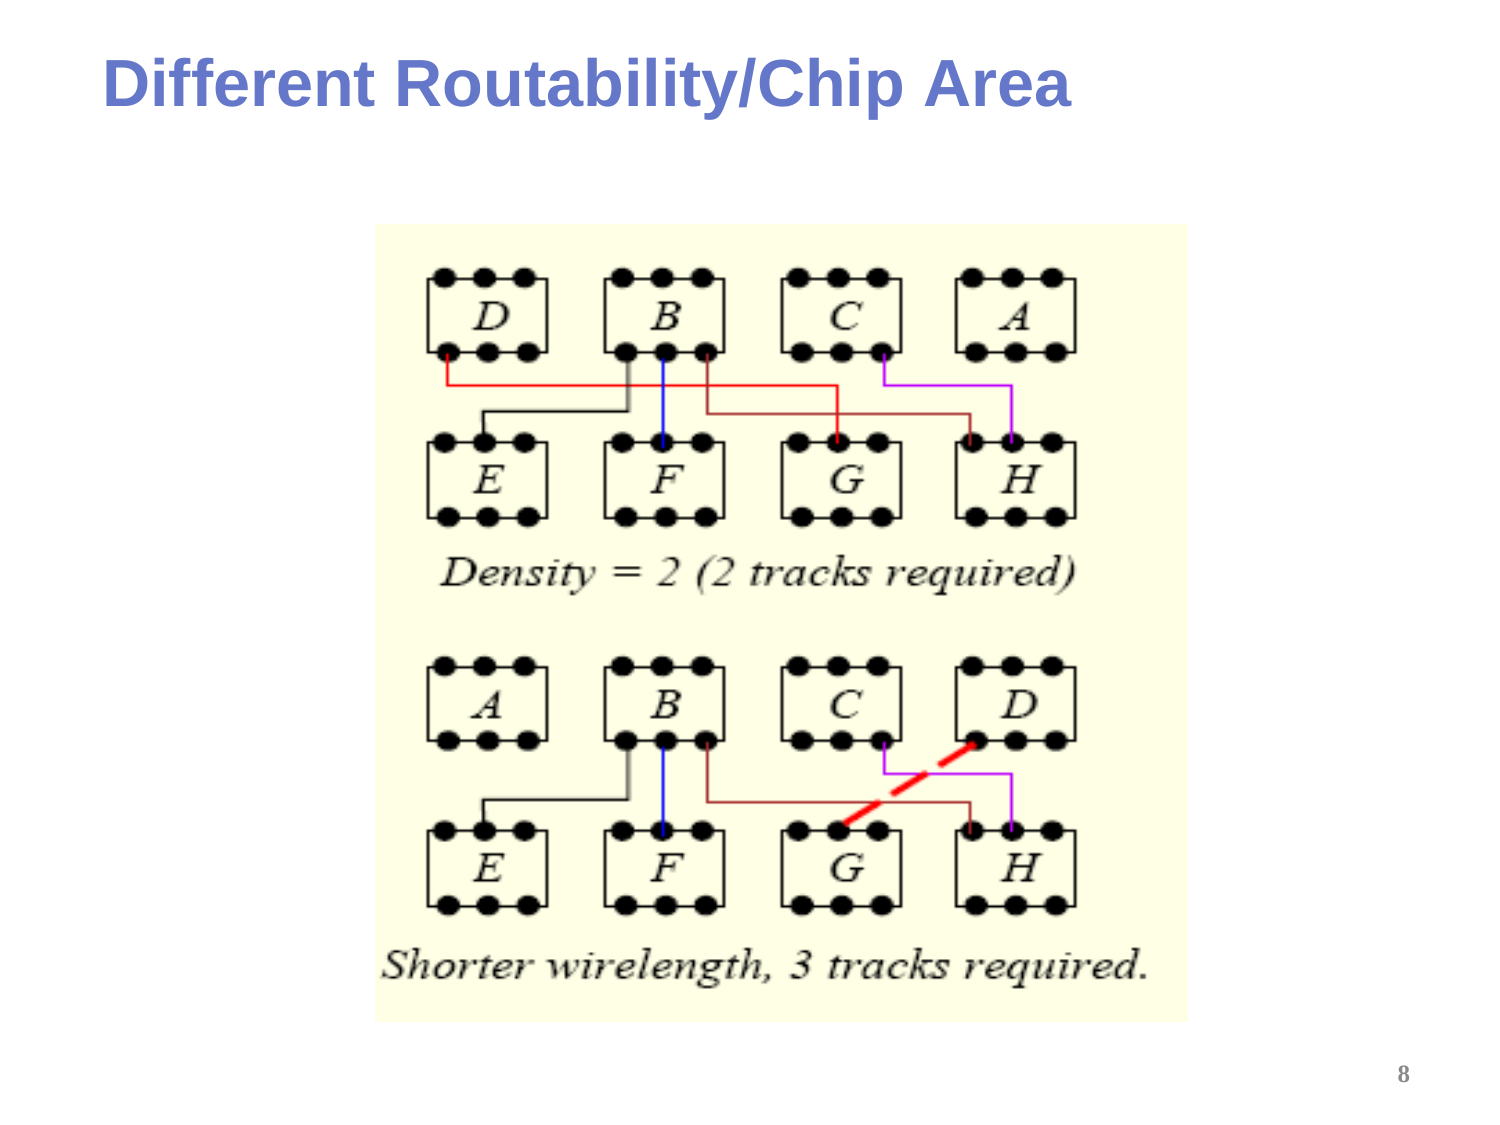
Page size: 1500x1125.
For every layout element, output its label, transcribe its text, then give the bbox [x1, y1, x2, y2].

text_box <number> [1074, 1042, 1426, 1103]
picture [375, 224, 1188, 1022]
text_box Different Routability/Chip Area [87, 34, 1413, 125]
